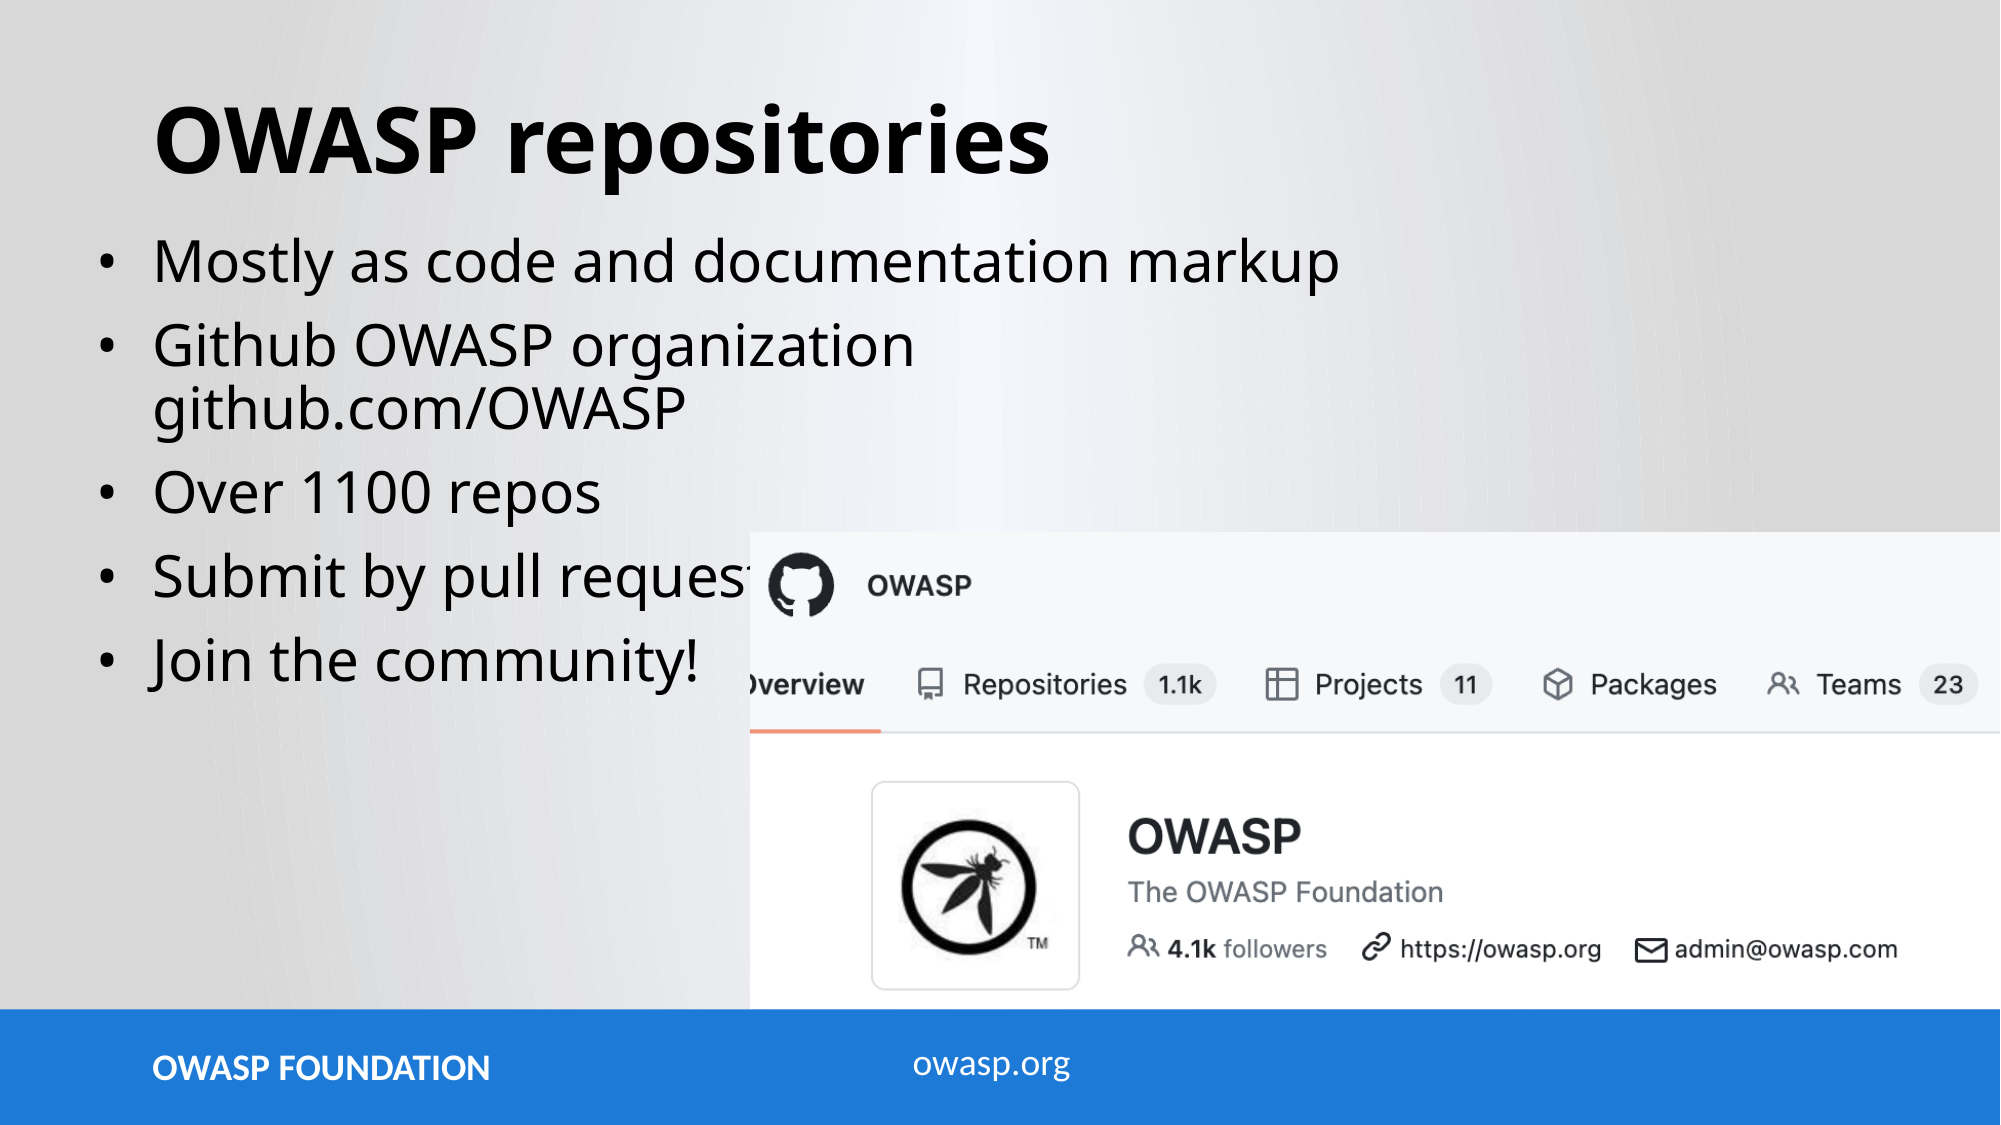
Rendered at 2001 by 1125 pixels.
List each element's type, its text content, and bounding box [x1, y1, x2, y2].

title OWASP repositories [137, 35, 1863, 253]
picture [750, 532, 2000, 1009]
list Mostly as code and documentation markup Github OWASP organization github.com/OWASP Over 1100 repos Submit by pull request Join the community! [62, 224, 1463, 939]
